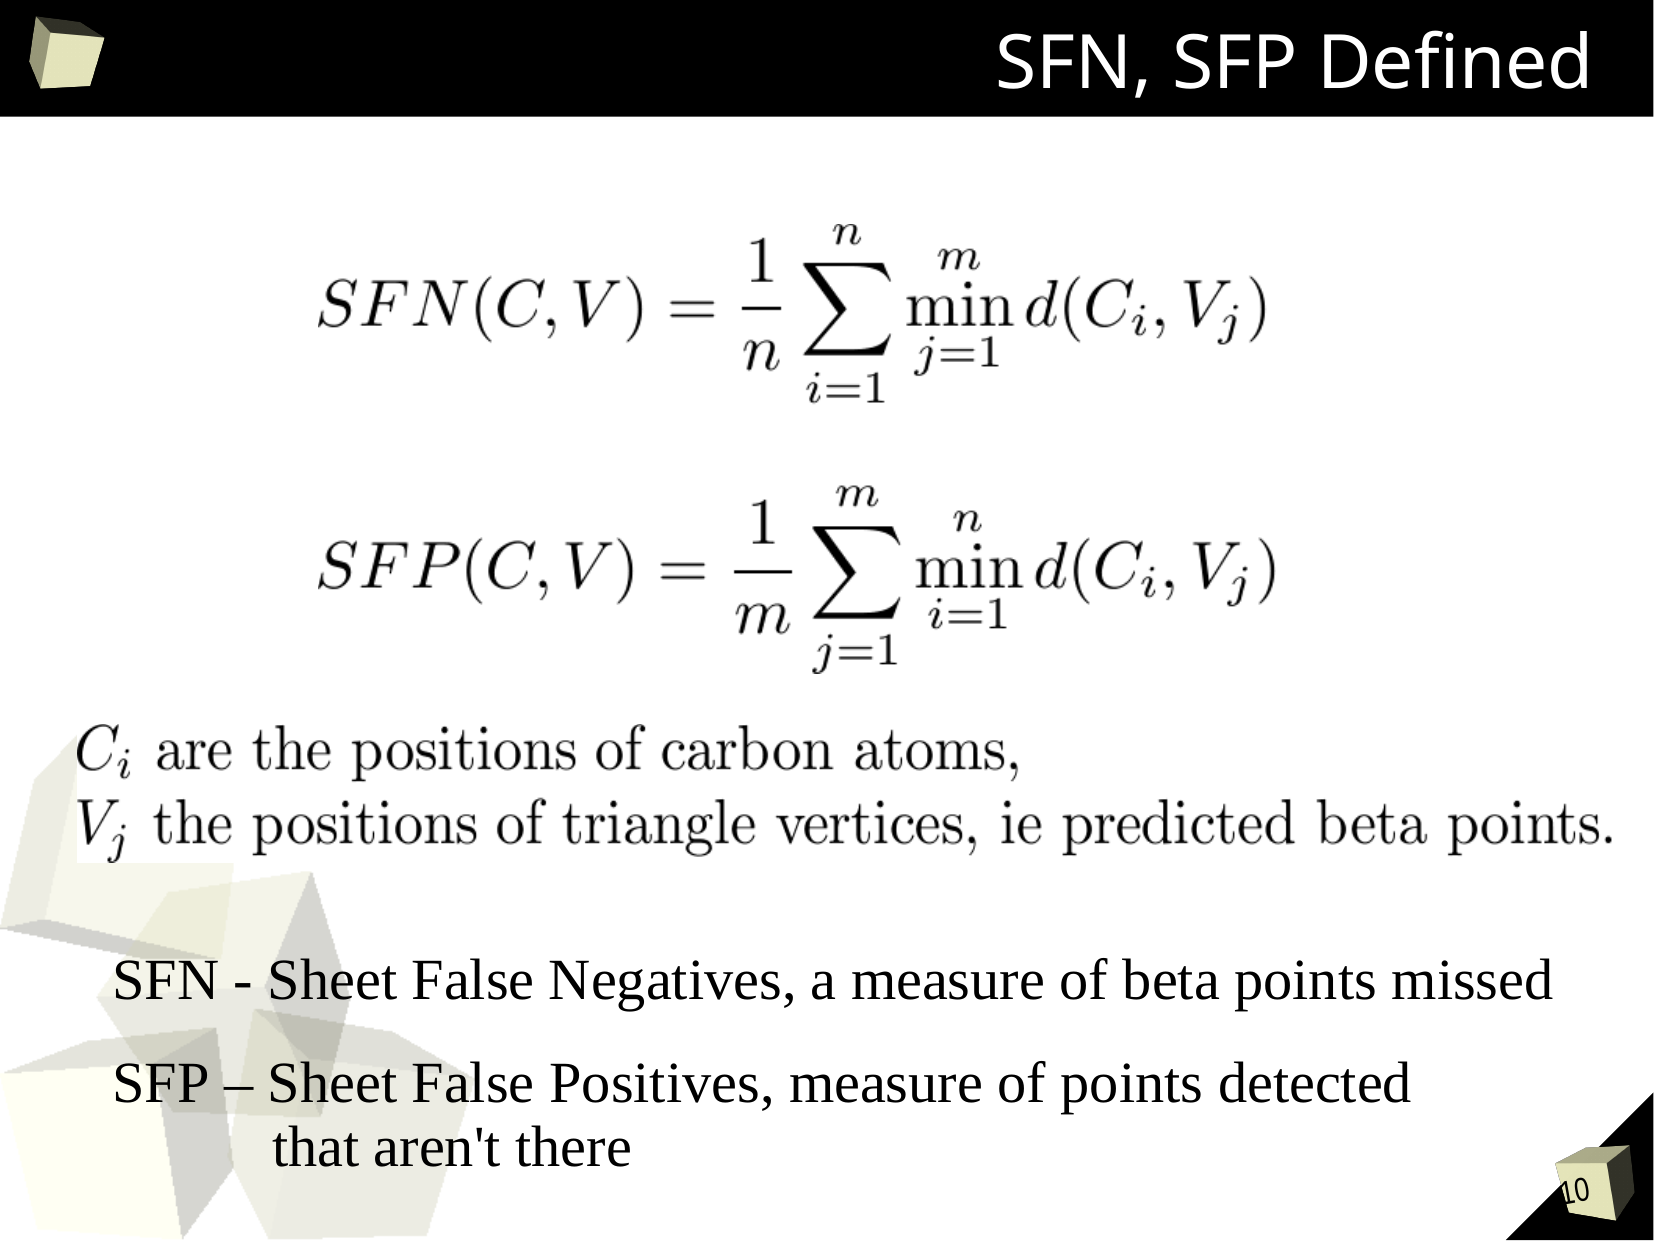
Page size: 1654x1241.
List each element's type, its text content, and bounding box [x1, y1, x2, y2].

picture [318, 224, 1276, 674]
picture [0, 724, 1613, 1241]
title SFN, SFP Defined [118, 0, 1595, 119]
text_box SFP – Sheet False Positives, measure of points detected that aren't there [112, 1050, 1501, 1180]
text_box SFN - Sheet False Negatives, a measure of beta points missed [112, 947, 1613, 1013]
